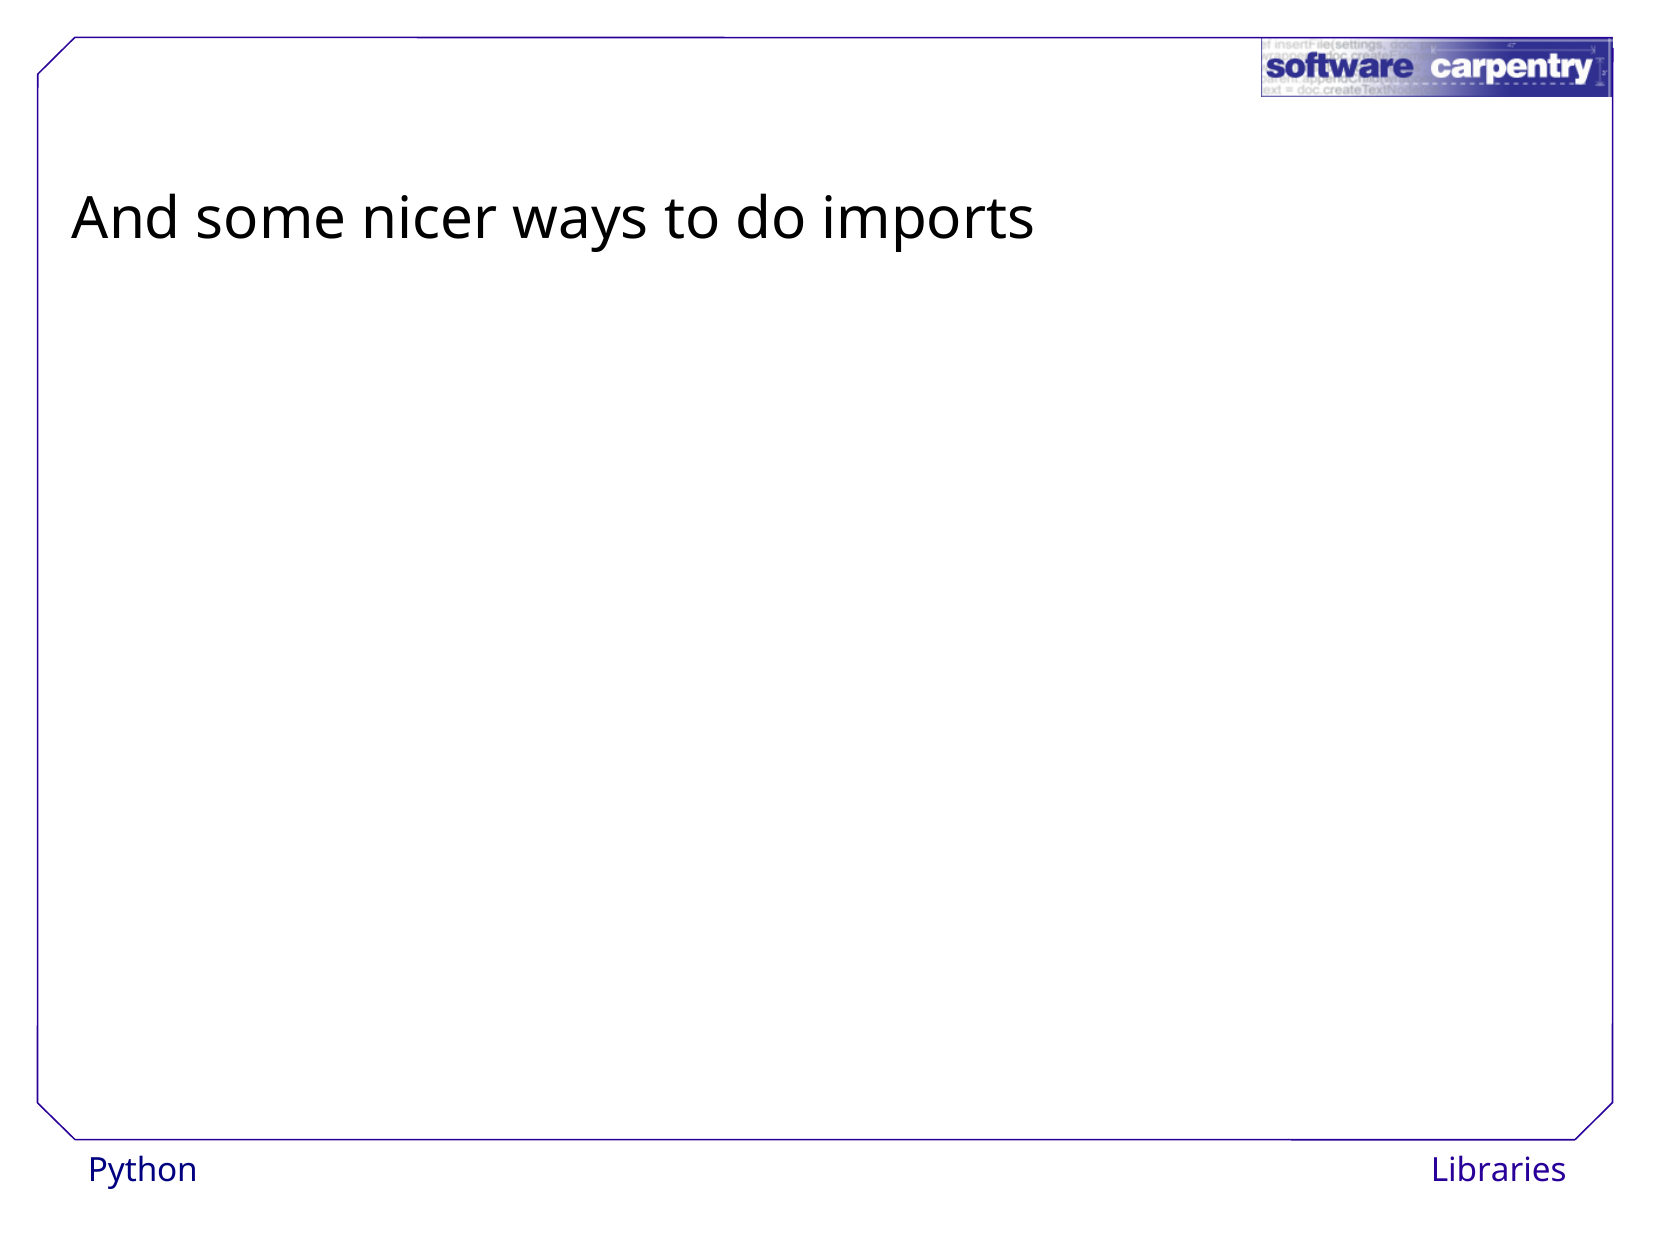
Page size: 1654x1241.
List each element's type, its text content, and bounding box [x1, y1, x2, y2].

picture [1261, 39, 1613, 97]
text_box And some nicer ways to do imports [57, 138, 1201, 259]
